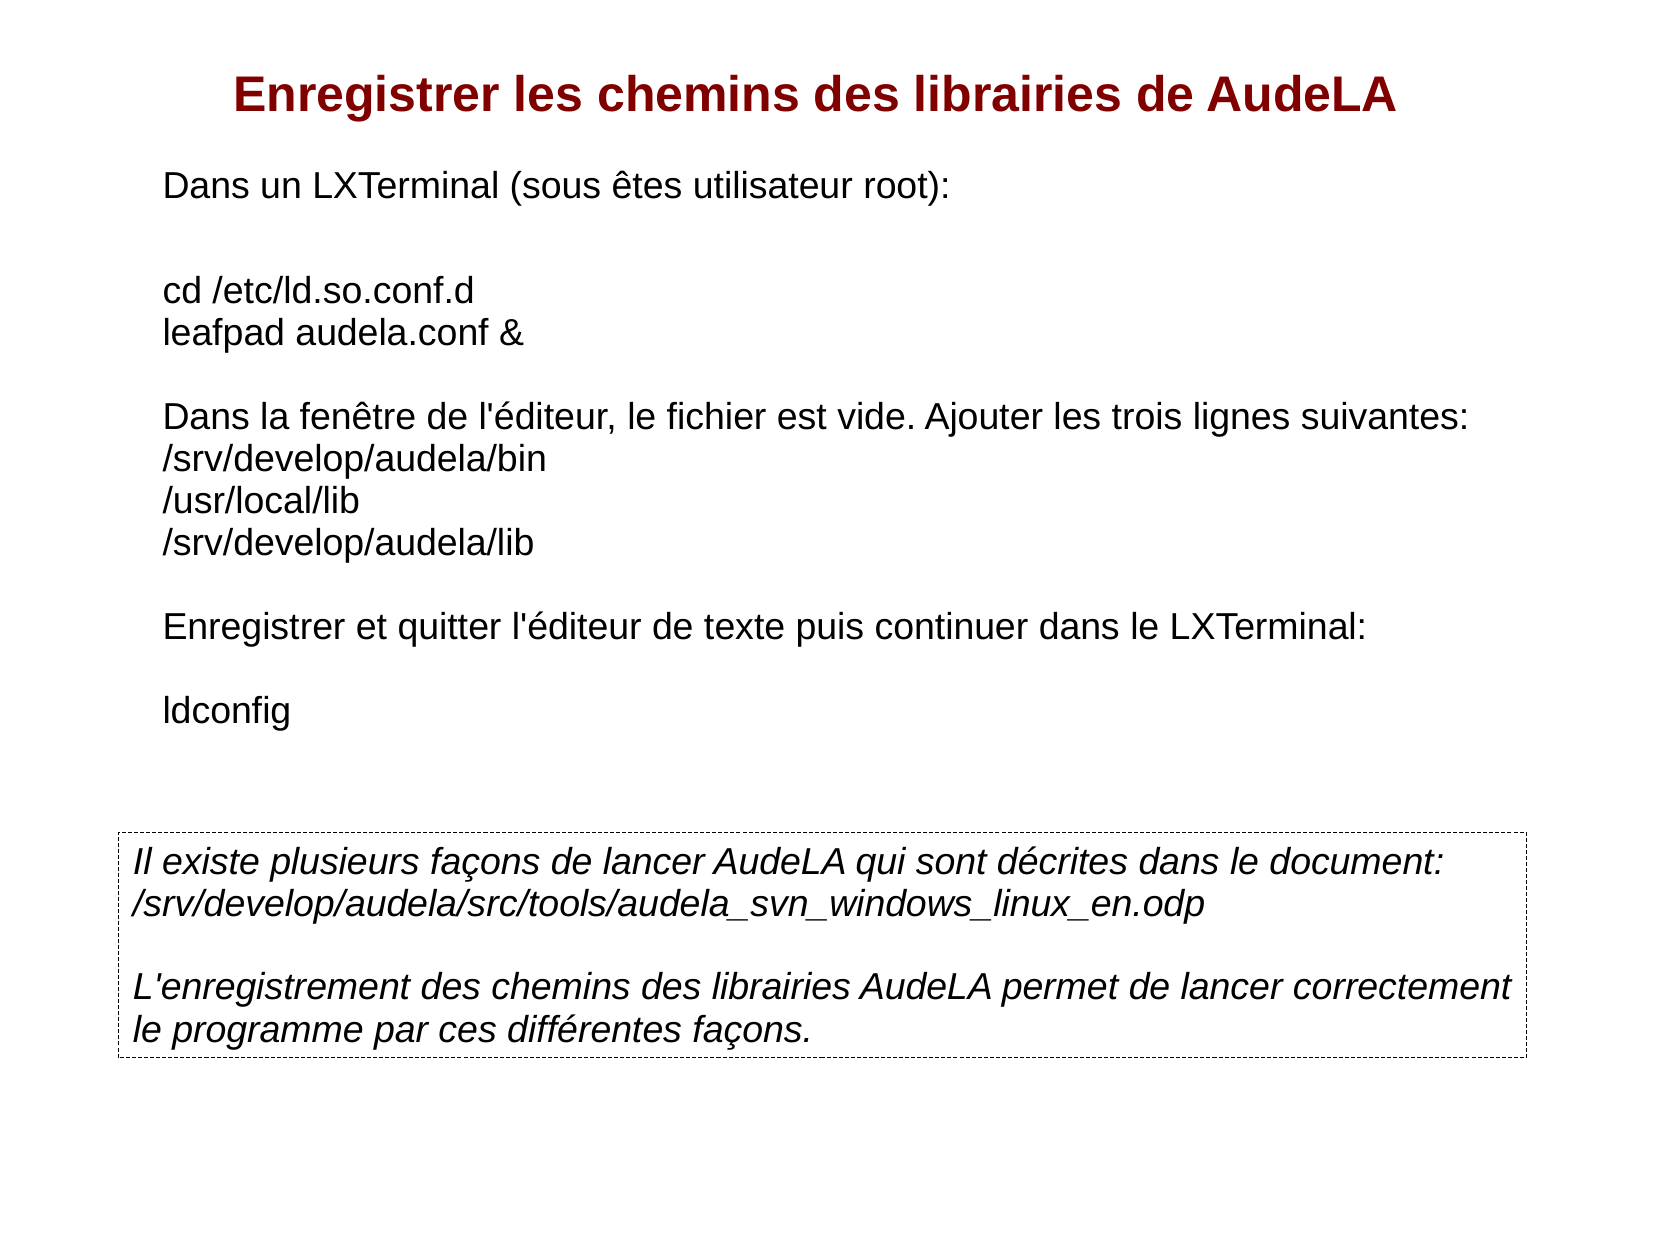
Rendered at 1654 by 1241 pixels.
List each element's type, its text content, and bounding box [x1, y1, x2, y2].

text_box Enregistrer les chemins des librairies de AudeLA Dans un LXTerminal (sous êtes utilisateur root): cd /etc/ld.so.conf.d leafpad audela.conf & Dans la fenêtre de l'éditeur, le fichier est vide. Ajouter les trois lignes suivantes: /srv/develop/audela/bin /usr/local/lib /srv/develop/audela/lib Enregistrer et quitter l'éditeur de texte puis continuer dans le LXTerminal: ldconfig [147, 59, 1486, 783]
text_box Il existe plusieurs façons de lancer AudeLA qui sont décrites dans le document: /srv/develop/audela/src/tools/audela_svn_windows_linux_en.odp L'enregistrement des chemins des librairies AudeLA permet de lancer correctement le programme par ces différentes façons. [118, 832, 1526, 1057]
